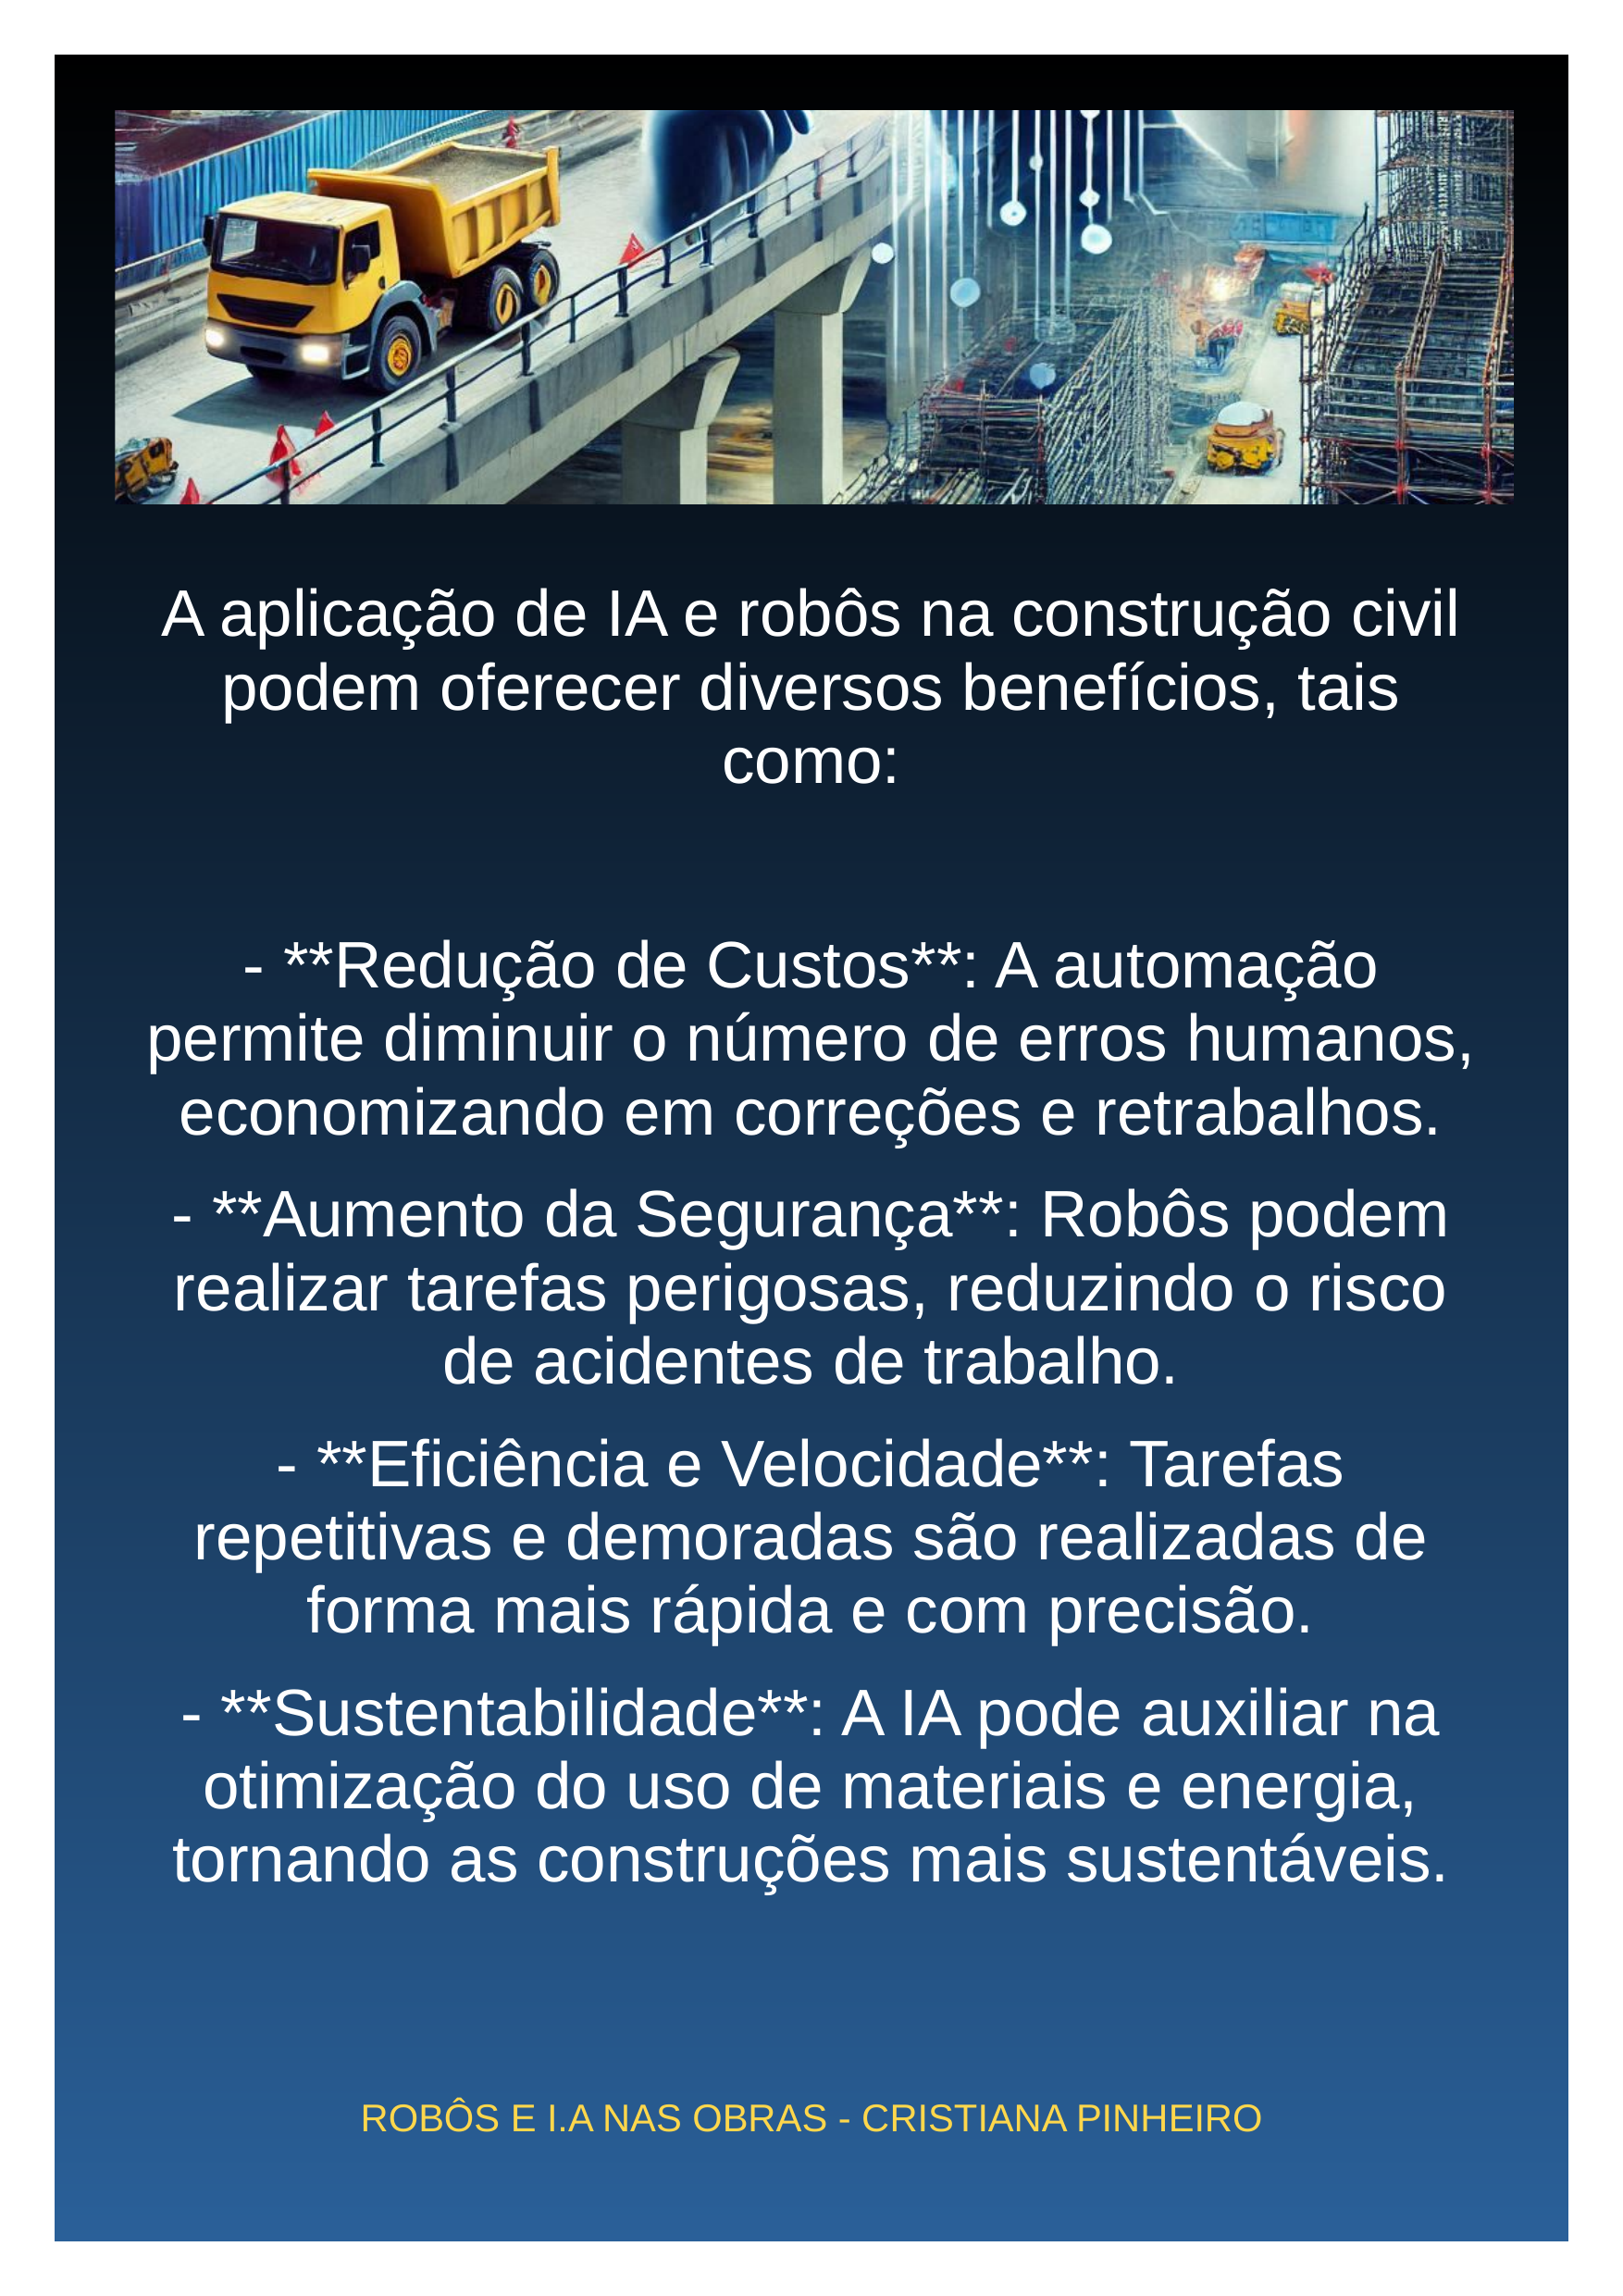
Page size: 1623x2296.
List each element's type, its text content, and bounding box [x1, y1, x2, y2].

list Robôs e I.A nas Obras - Cristiana Pinheiro [130, 2096, 1493, 2187]
list A aplicação de IA e robôs na construção civil podem oferecer diversos benefícios, tais como: - **Redução de Custos**: A automação permite diminuir o número de erros humanos, economizando em correções e retrabalhos. - **Aumento da Segurança**: Robôs podem realizar tarefas perigosas, reduzindo o risco de acidentes de trabalho. - **Eficiência e Velocidade**: Tarefas repetitivas e demoradas são realizadas de forma mais rápida e com precisão. - **Sustentabilidade**: A IA pode auxiliar na otimização do uso de materiais e energia, tornando as construções mais sustentáveis. [130, 577, 1493, 1987]
picture [115, 110, 1514, 504]
